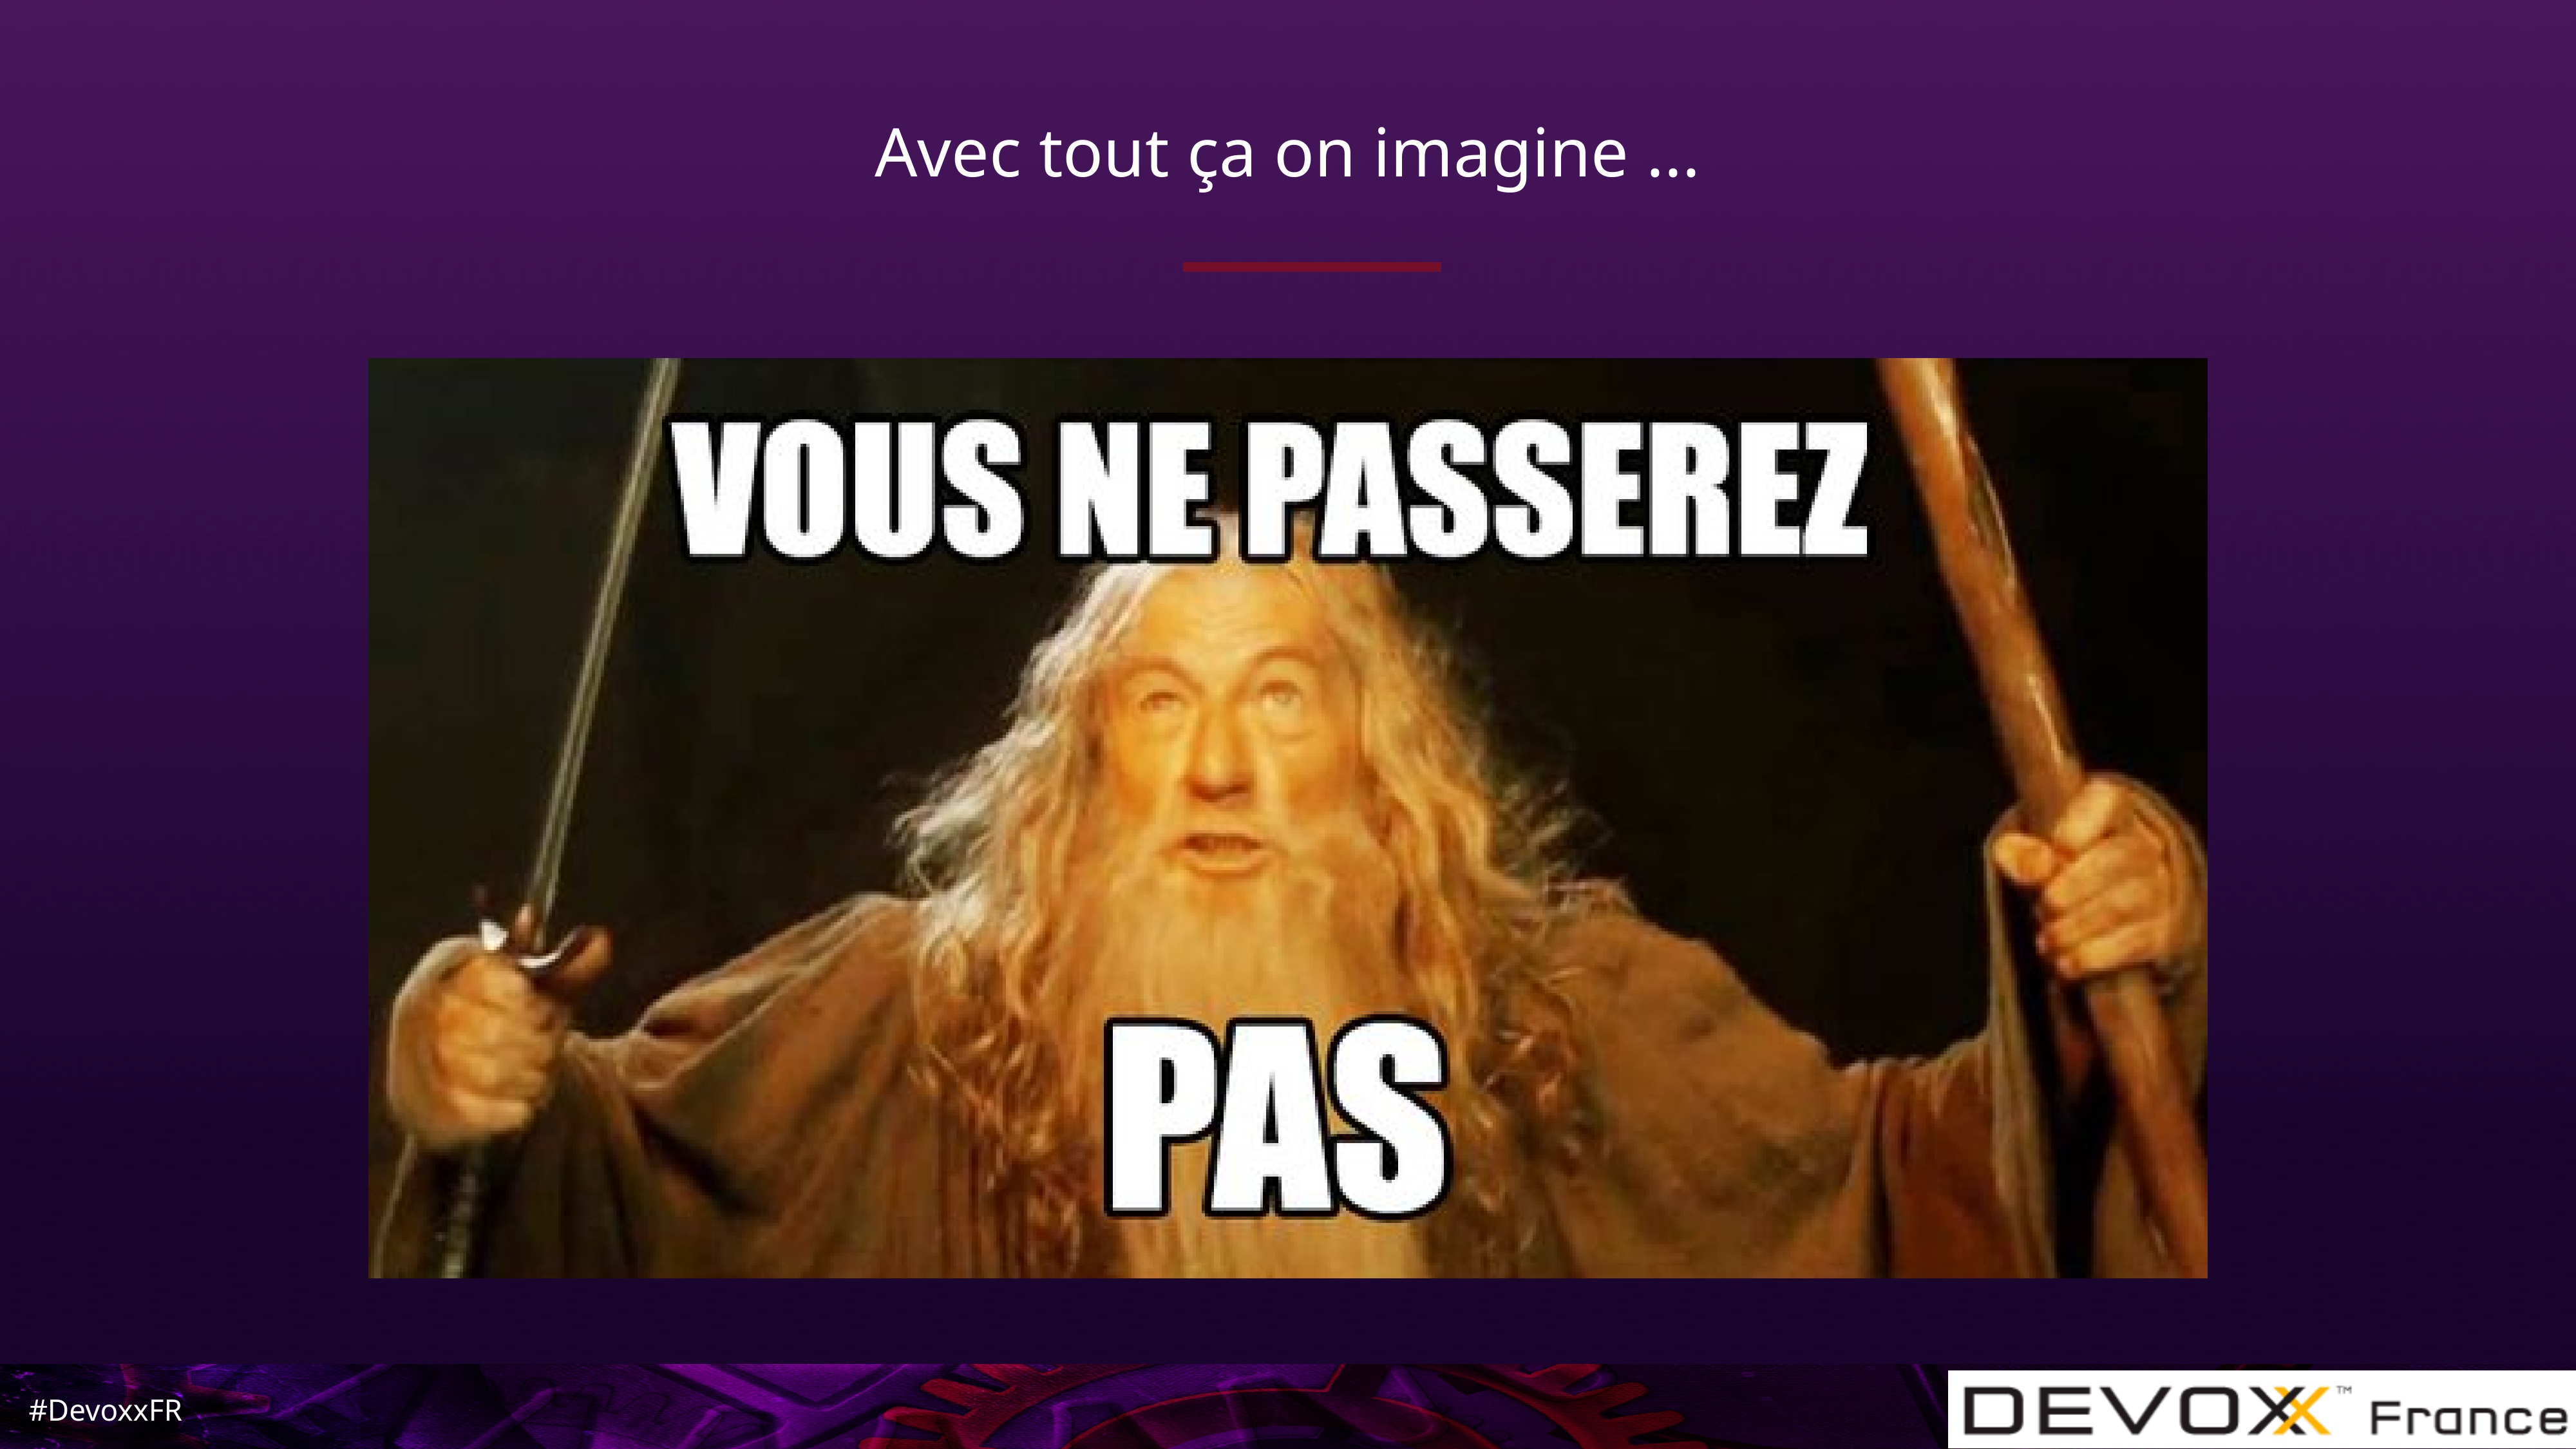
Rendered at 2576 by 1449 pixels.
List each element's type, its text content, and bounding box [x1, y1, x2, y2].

title Avec tout ça on imagine ... [510, 14, 2065, 287]
picture [0, 0, 2576, 1449]
